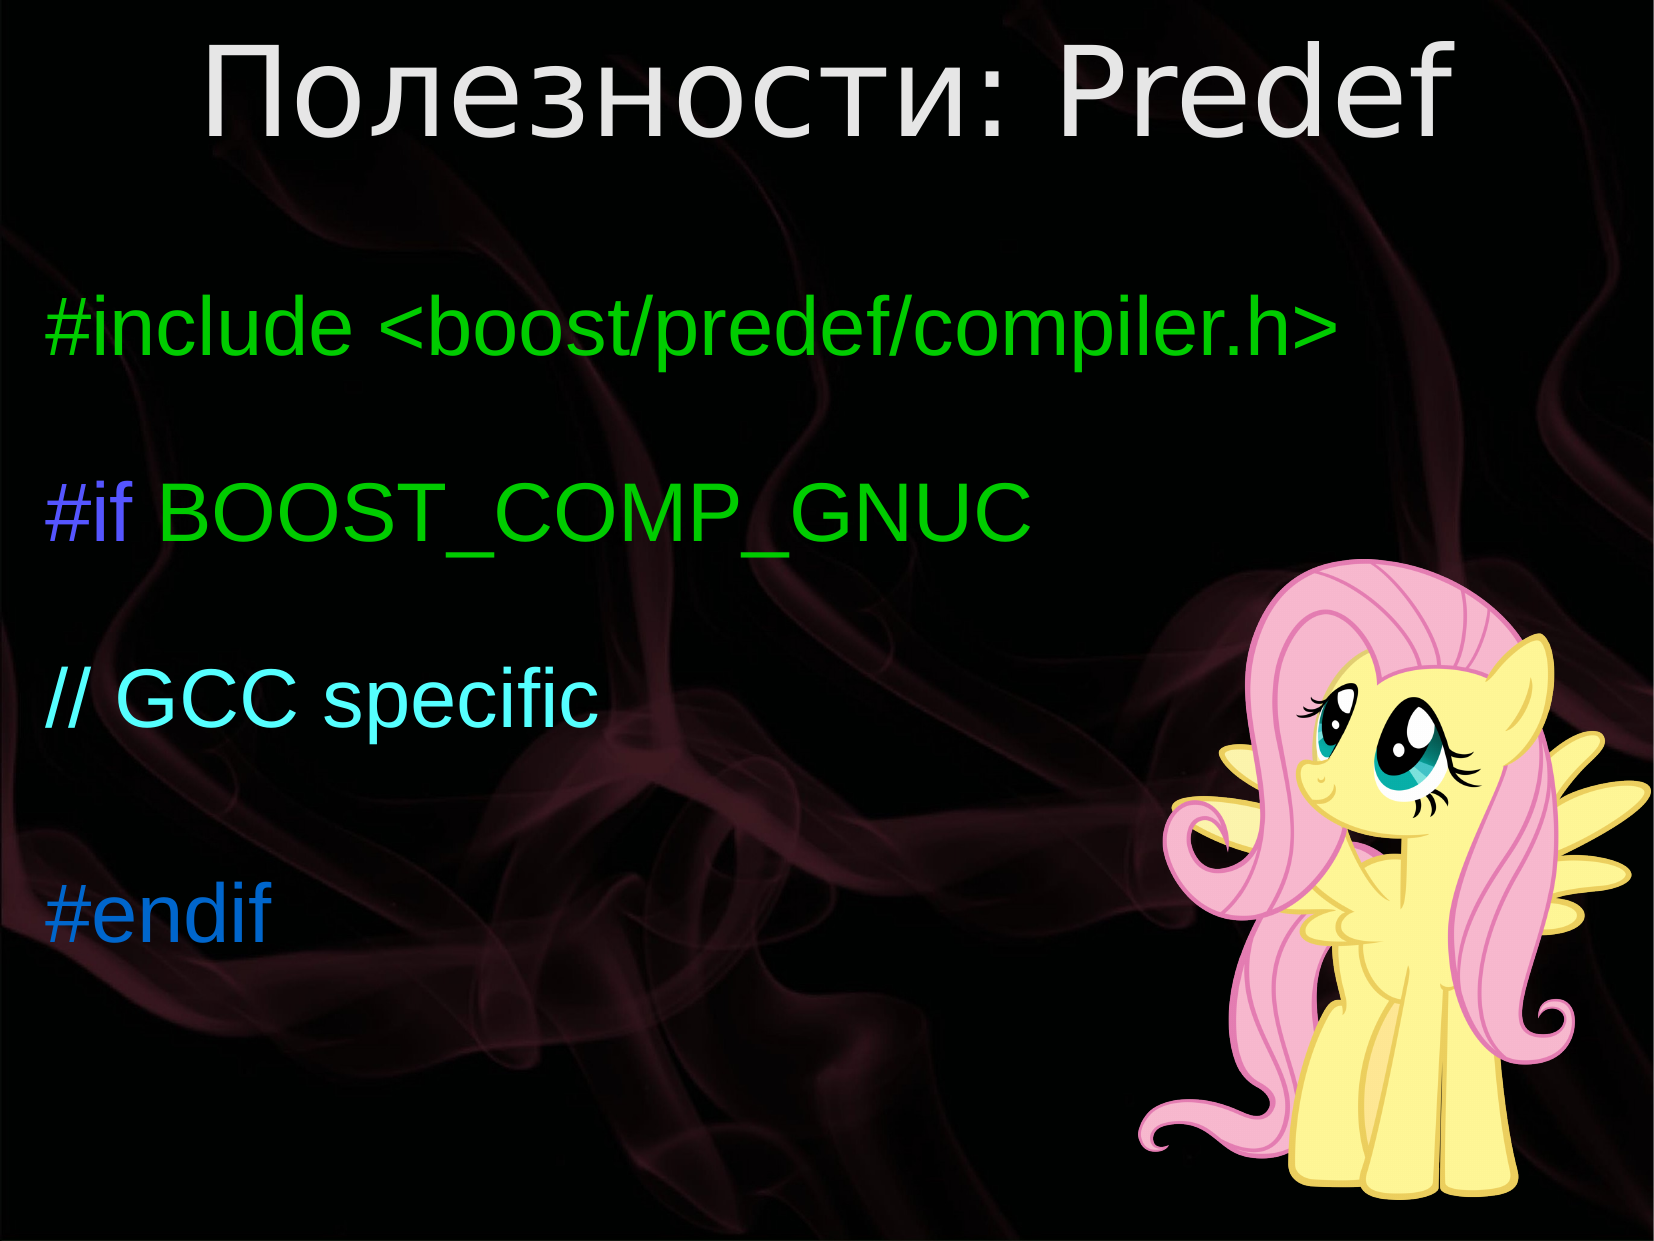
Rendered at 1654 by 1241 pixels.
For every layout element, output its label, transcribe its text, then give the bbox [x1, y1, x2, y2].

text_box #include <boost/predef/compiler.h> #if BOOST_COMP_GNUC // GCC specific #endif [45, 279, 1621, 962]
title Полезности: Predef [30, 15, 1621, 171]
picture [0, 0, 1654, 1241]
